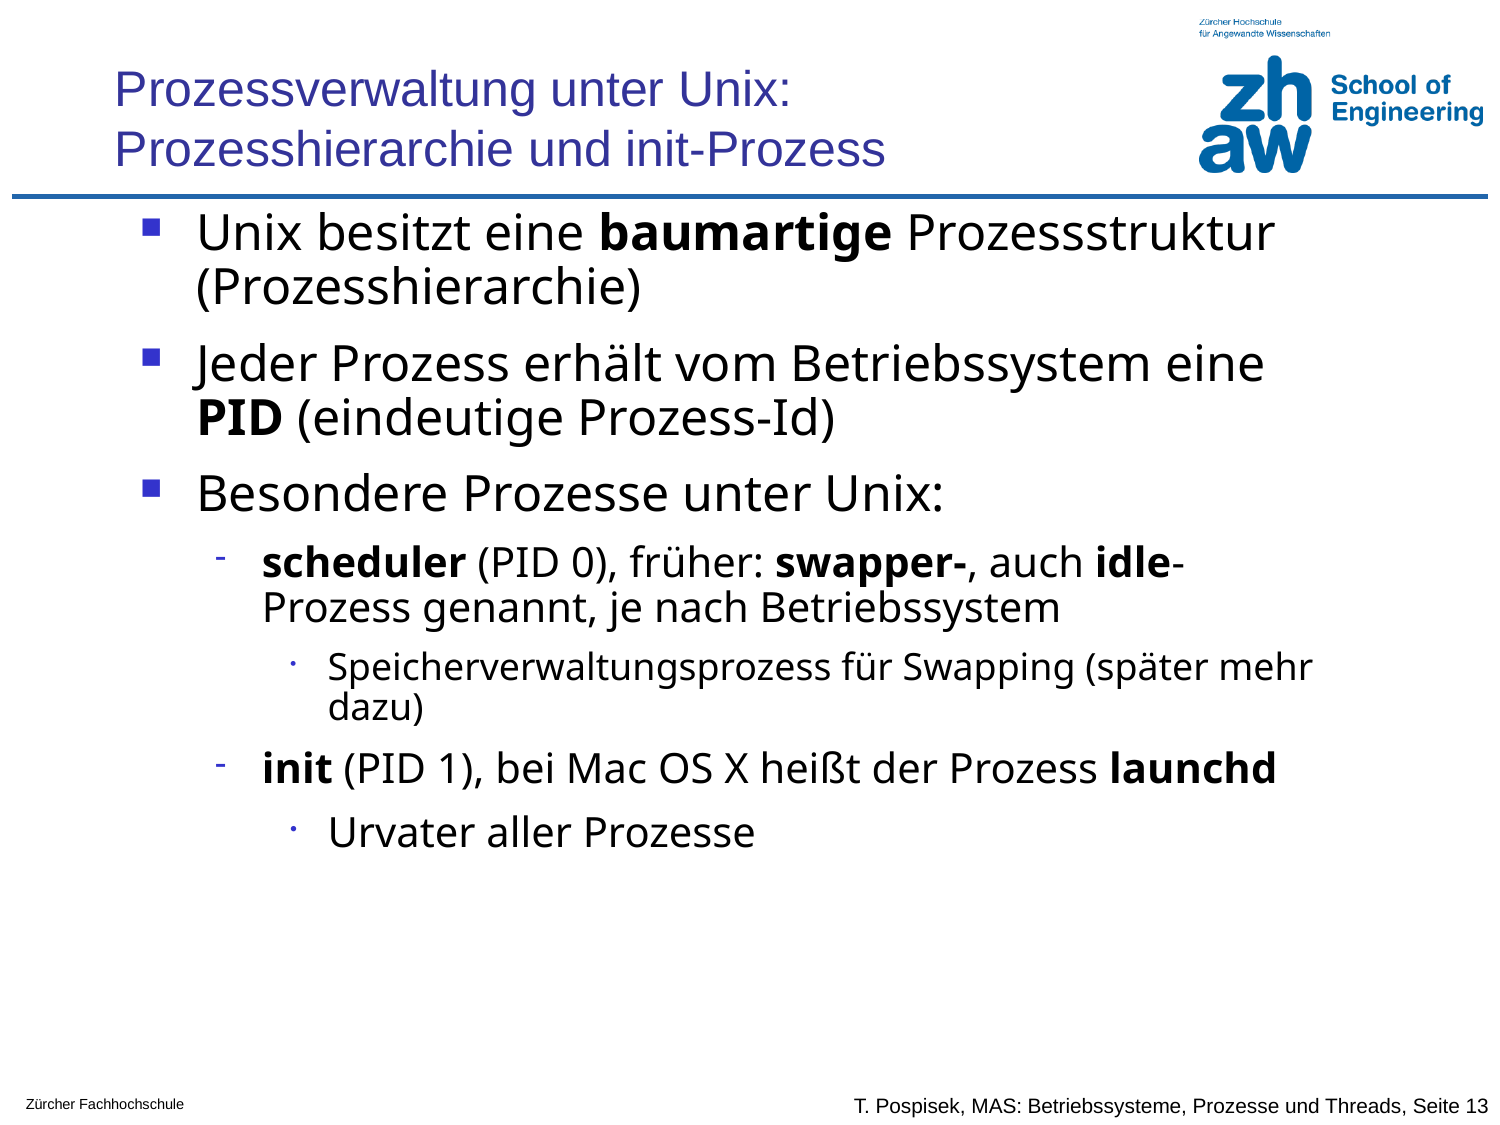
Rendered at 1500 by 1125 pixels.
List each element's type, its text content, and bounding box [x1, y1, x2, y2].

list Unix besitzt eine baumartige Prozessstruktur (Prozesshierarchie) Jeder Prozess erhält vom Betriebssystem eine PID (eindeutige Prozess-Id) Besondere Prozesse unter Unix: scheduler (PID 0), früher: swapper-, auch idle-Prozess genannt, je nach Betriebssystem Speicherverwaltungsprozess für Swapping (später mehr dazu) init (PID 1), bei Mac OS X heißt der Prozess launchd Urvater aller Prozesse [125, 200, 1338, 1000]
picture [1199, 19, 1483, 173]
title Prozessverwaltung unter Unix: Prozesshierarchie und init-Prozess [99, 71, 1379, 185]
